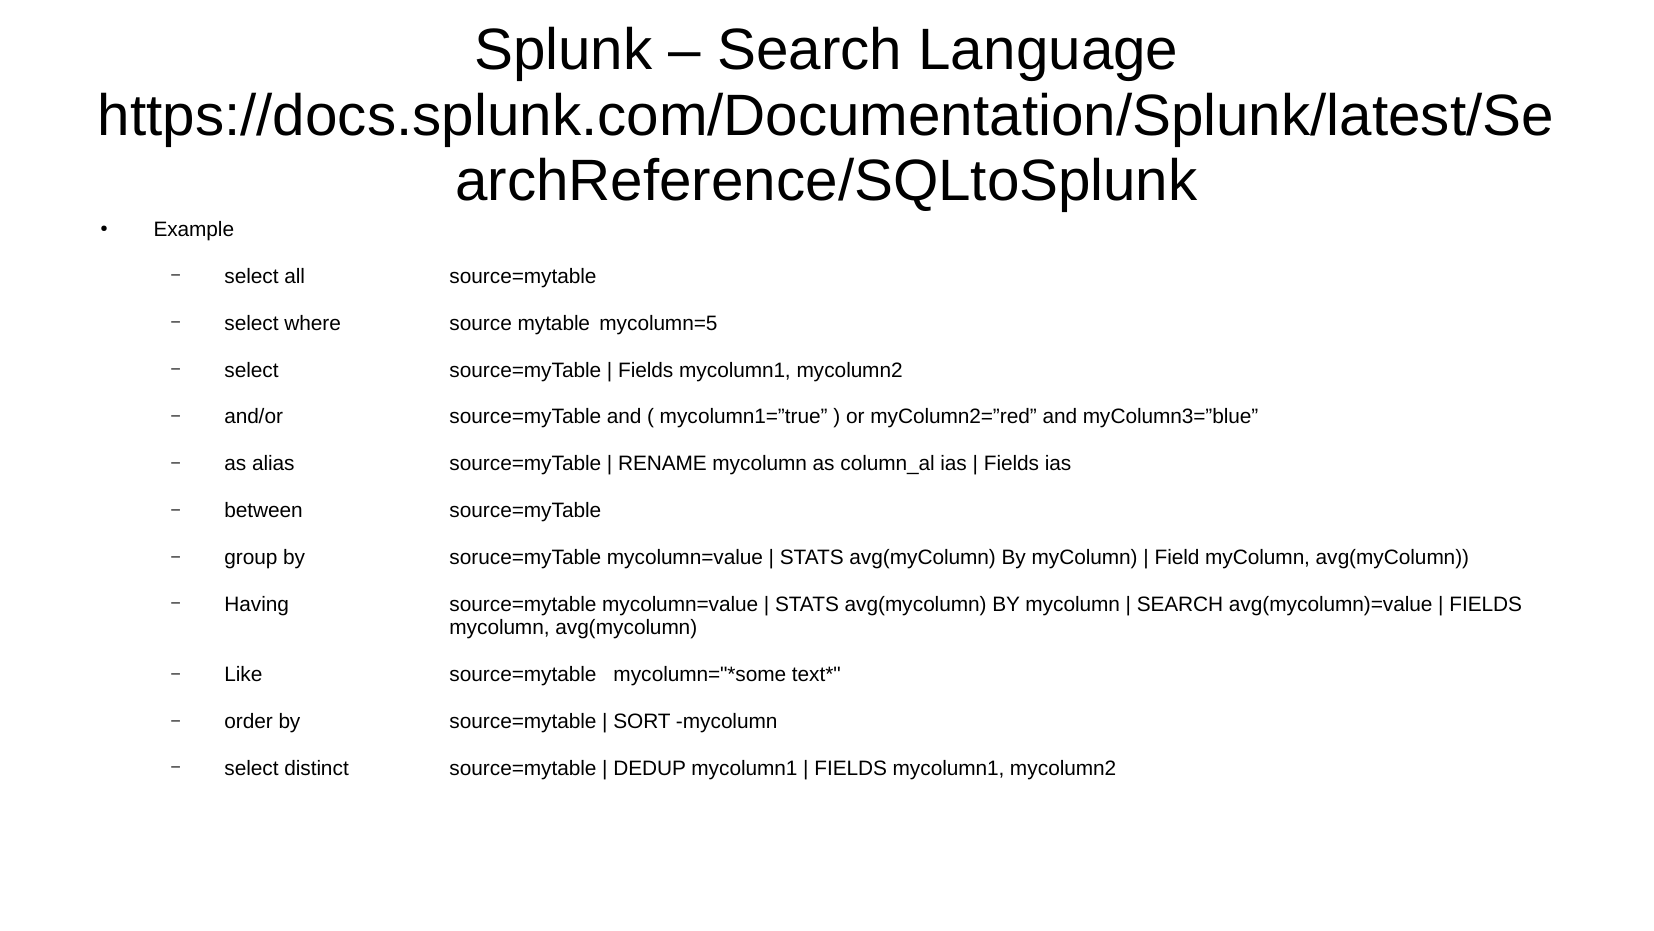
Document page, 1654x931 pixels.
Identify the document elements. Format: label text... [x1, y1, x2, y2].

list Example select all source=mytable select where source mytable mycolumn=5 select source=myTable | Fields mycolumn1, mycolumn2 and/or source=myTable and ( mycolumn1=”true” ) or myColumn2=”red” and myColumn3=”blue” as alias source=myTable | RENAME mycolumn as column_al ias | Fields ias between source=myTable group by soruce=myTable mycolumn=value | STATS avg(myColumn) By myColumn) | Field myColumn, avg(myColumn)) Having source=mytable mycolumn=value | STATS avg(mycolumn) BY mycolumn | SEARCH avg(mycolumn)=value | FIELDS mycolumn, avg(mycolumn) Like source=mytable mycolumn="*some text*" order by source=mytable | SORT -mycolumn select distinct source=mytable | DEDUP mycolumn1 | FIELDS mycolumn1, mycolumn2 [82, 217, 1621, 916]
title Splunk – Search Language https://docs.splunk.com/Documentation/Splunk/latest/SearchReference/SQLtoSplunk [82, 17, 1571, 213]
